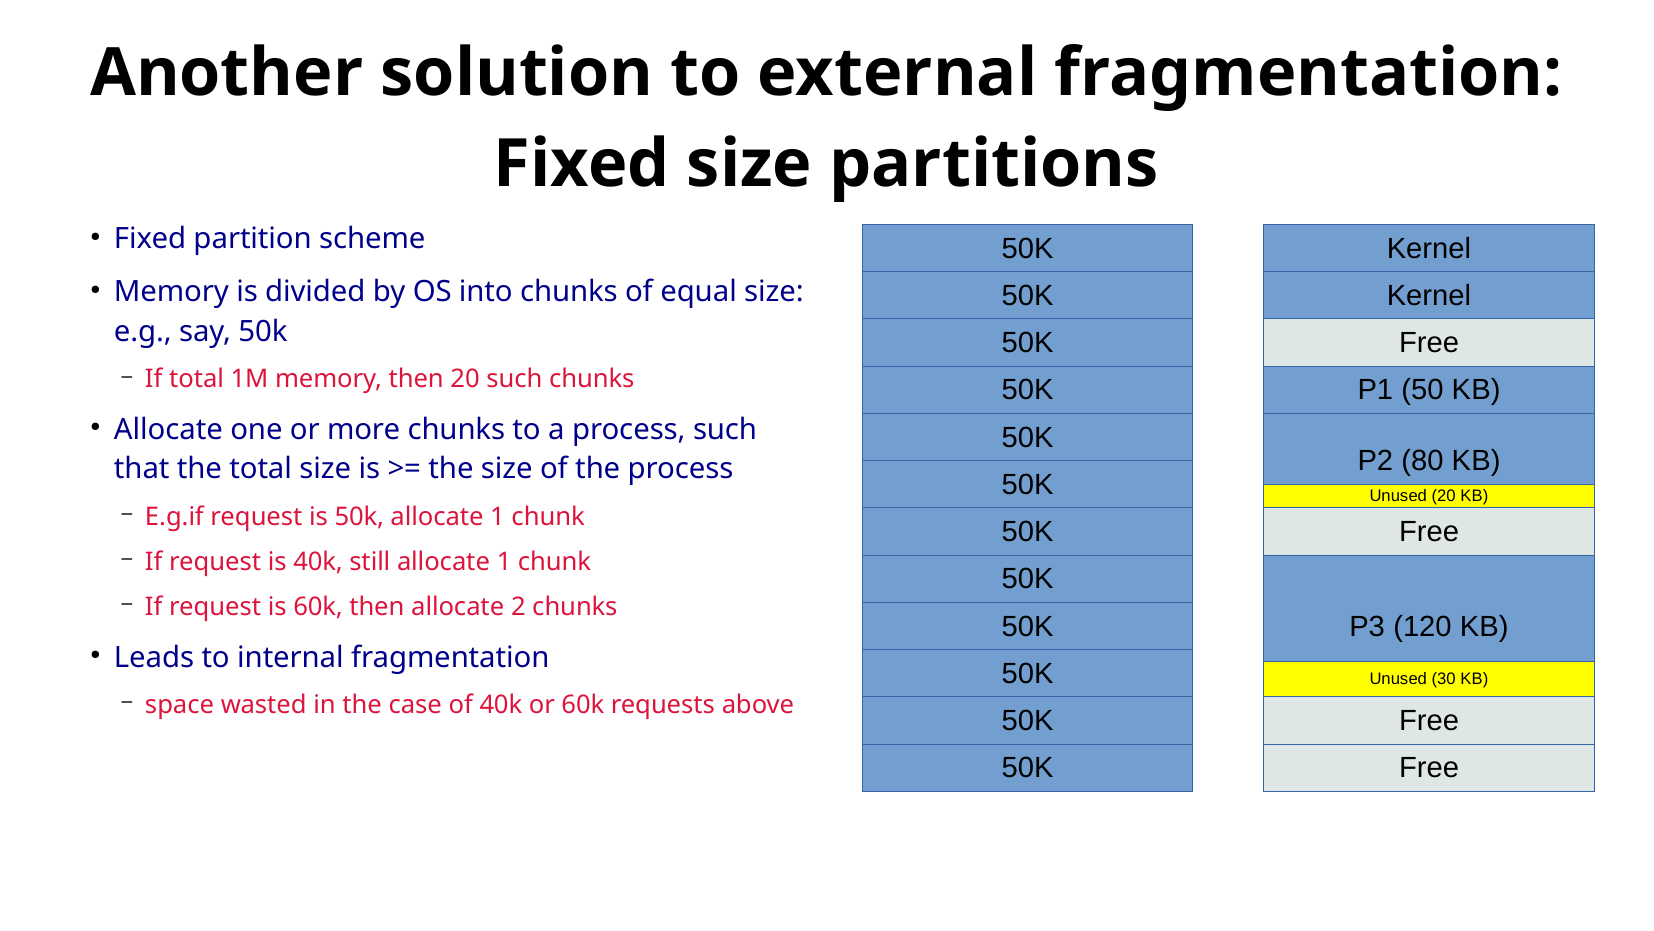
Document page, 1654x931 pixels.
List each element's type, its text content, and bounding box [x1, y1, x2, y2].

text_box Free [1263, 697, 1595, 744]
text_box 50K [862, 555, 1193, 602]
text_box P1 (50 KB) [1263, 366, 1595, 413]
text_box 50K [862, 744, 1193, 792]
text_box Kernel [1263, 224, 1595, 271]
text_box Free [1263, 507, 1595, 556]
text_box 50K [862, 413, 1193, 460]
text_box 50K [862, 271, 1193, 318]
text_box P2 (80 KB) [1263, 413, 1595, 484]
text_box 50K [862, 366, 1193, 413]
text_box 50K [862, 507, 1193, 555]
text_box P3 (120 KB) [1263, 556, 1595, 661]
text_box 50K [862, 318, 1193, 366]
text_box 50K [862, 224, 1193, 271]
title Another solution to external fragmentation: Fixed size partitions [82, 37, 1571, 193]
text_box Kernel [1263, 271, 1595, 318]
text_box 50K [862, 696, 1193, 744]
text_box 50K [862, 602, 1193, 649]
text_box Free [1263, 318, 1595, 366]
text_box 50K [862, 460, 1193, 507]
list Fixed partition scheme Memory is divided by OS into chunks of equal size: e.g., say, 50k If total 1M memory, then 20 such chunks Allocate one or more chunks to a process, such that the total size is >= the size of the process E.g.if request is 50k, allocate 1 chunk If request is 40k, still allocate 1 chunk If request is 60k, then allocate 2 chunks Leads to internal fragmentation space wasted in the case of 40k or 60k requests above [82, 217, 809, 758]
text_box Free [1263, 744, 1595, 792]
text_box Unused (30 KB) [1263, 661, 1595, 697]
text_box 50K [862, 649, 1193, 696]
text_box Unused (20 KB) [1263, 484, 1595, 507]
